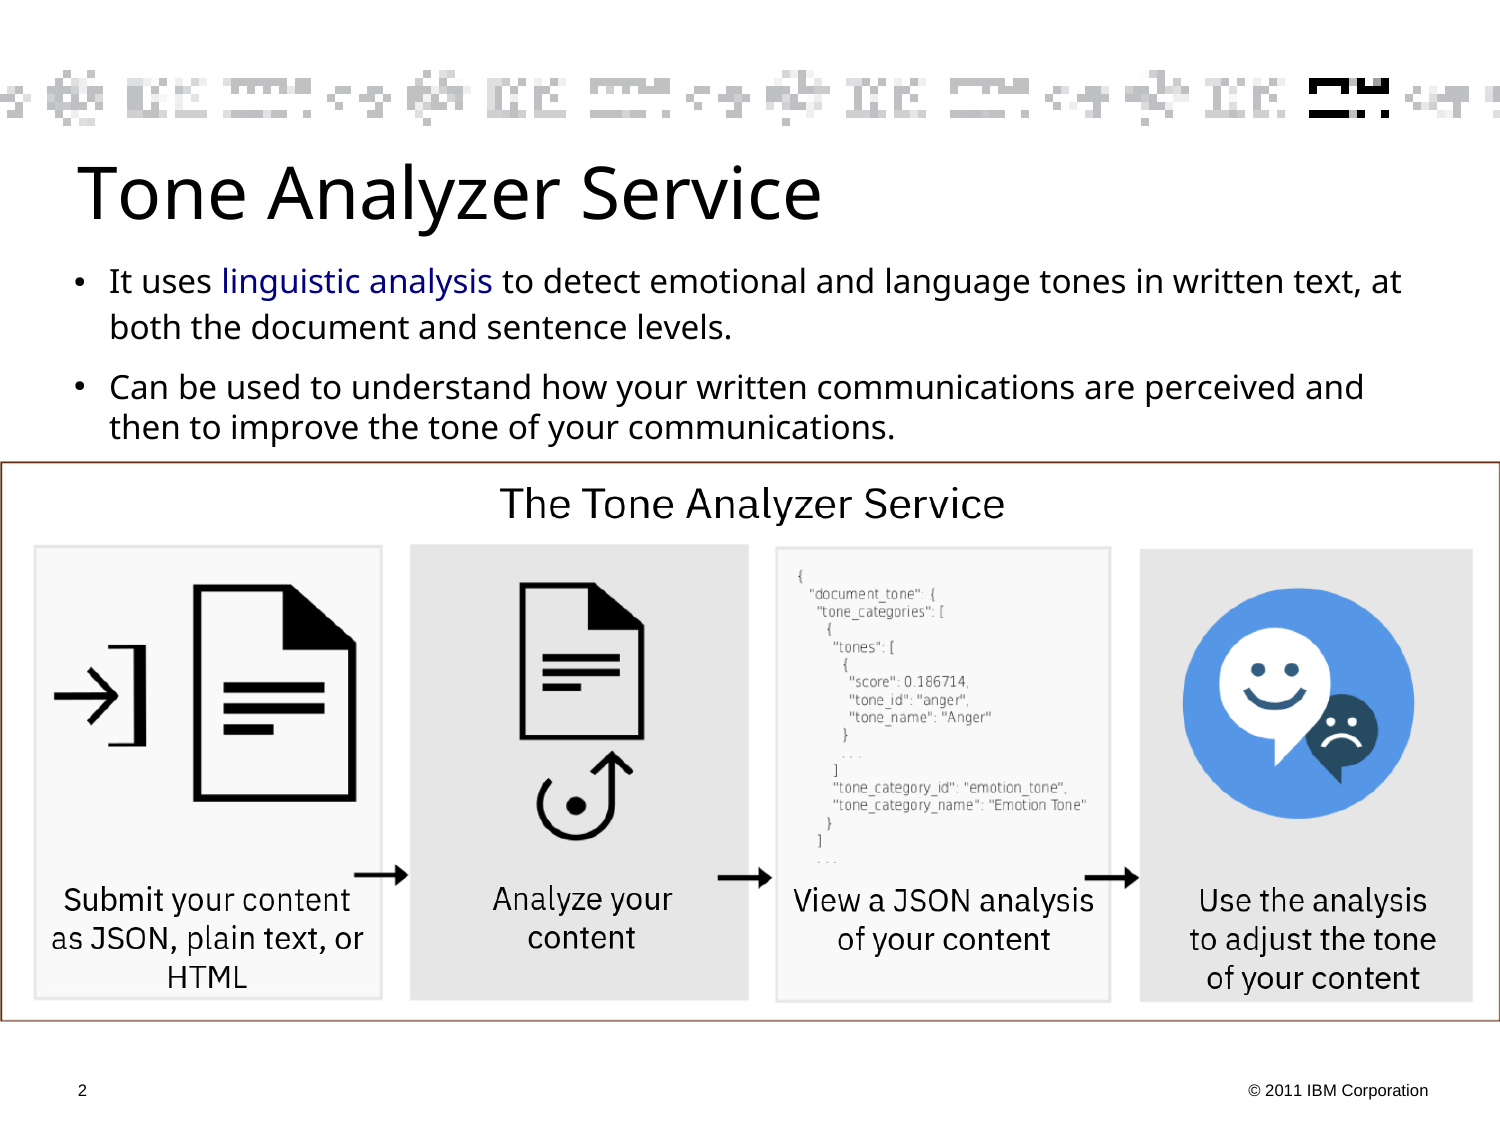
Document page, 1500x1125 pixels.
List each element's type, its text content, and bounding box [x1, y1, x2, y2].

picture [0, 0, 1500, 1125]
title Tone Analyzer Service [62, 149, 1488, 255]
list It uses linguistic analysis to detect emotional and language tones in written text, at both the document and sentence levels. Can be used to understand how your written communications are perceived and then to improve the tone of your communications. [59, 252, 1447, 461]
